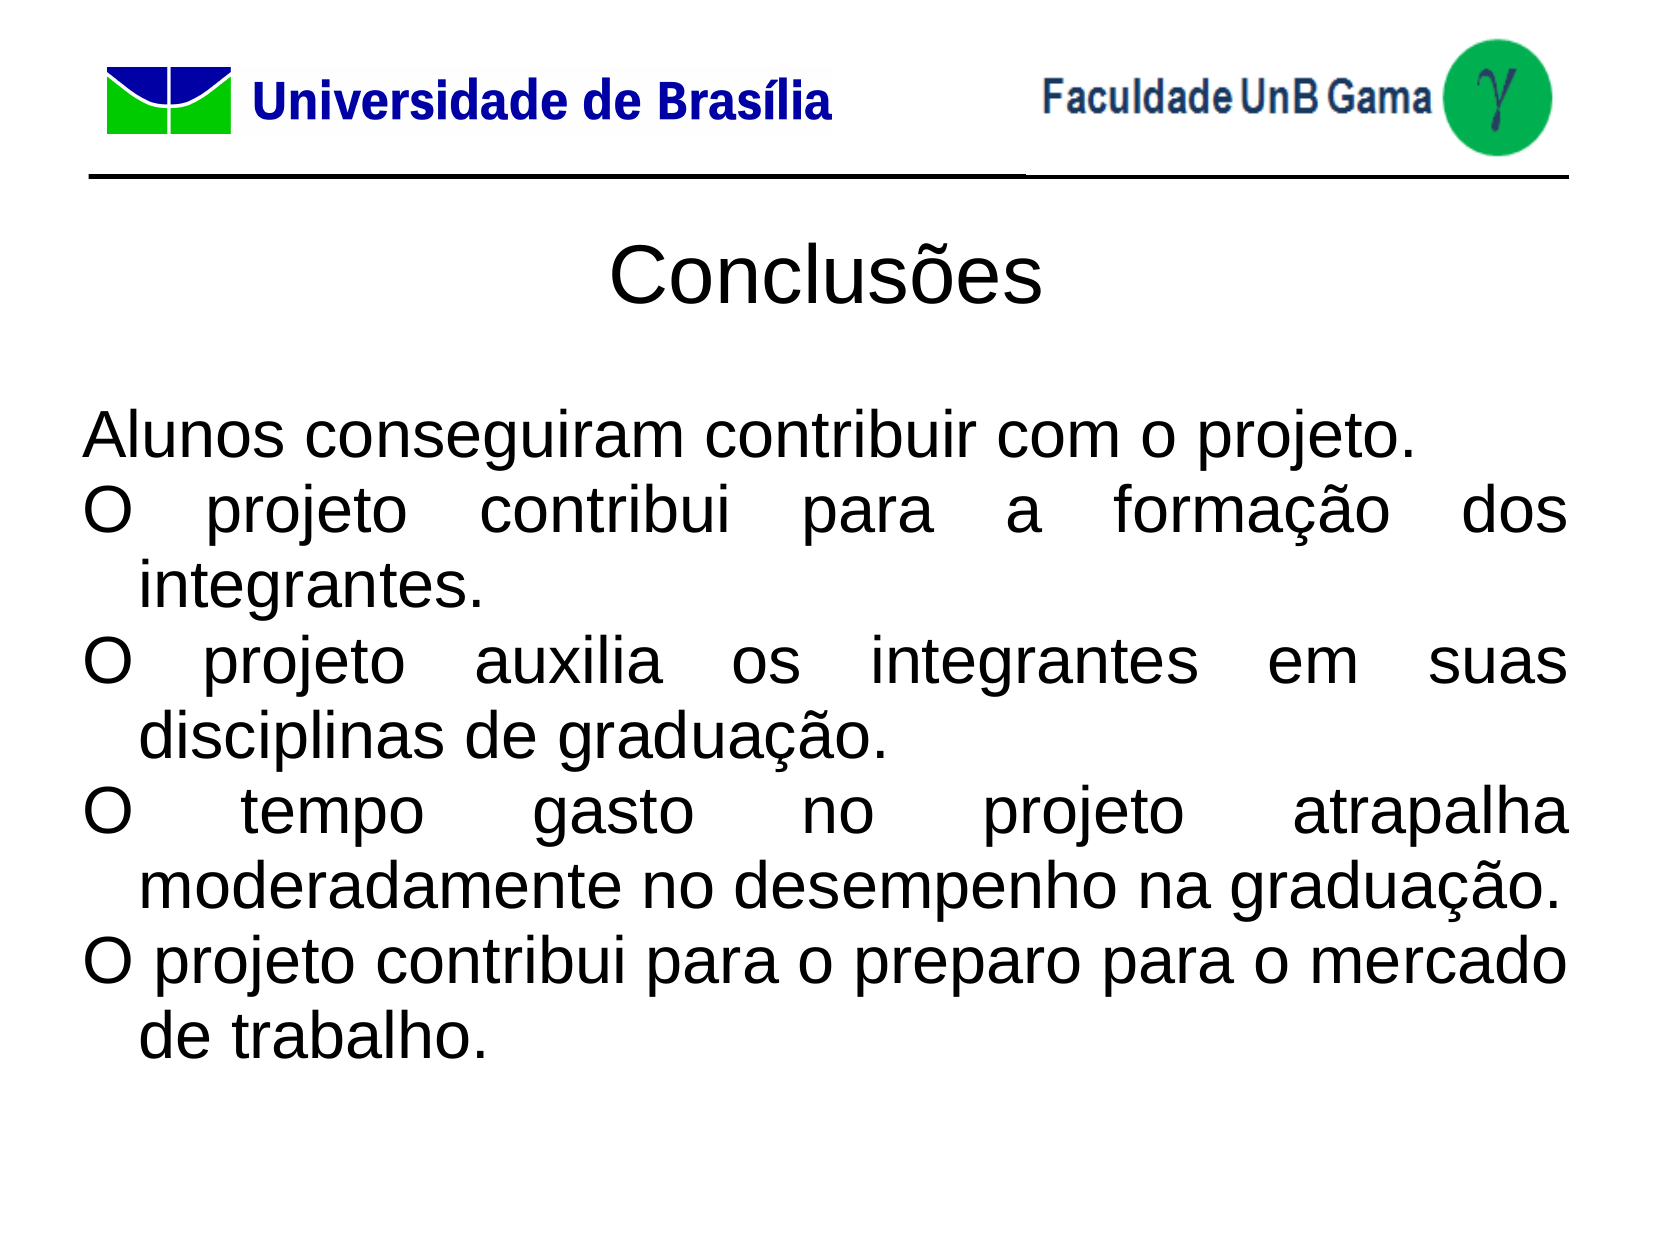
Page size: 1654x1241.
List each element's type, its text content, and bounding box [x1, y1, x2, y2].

picture [88, 26, 1571, 225]
subtitle Conclusões Alunos conseguiram contribuir com o projeto. O projeto contribui para a formação dos integrantes. O projeto auxilia os integrantes em suas disciplinas de graduação. O tempo gasto no projeto atrapalha moderadamente no desempenho na graduação. O projeto contribui para o preparo para o mercado de trabalho. [82, 188, 1571, 1112]
